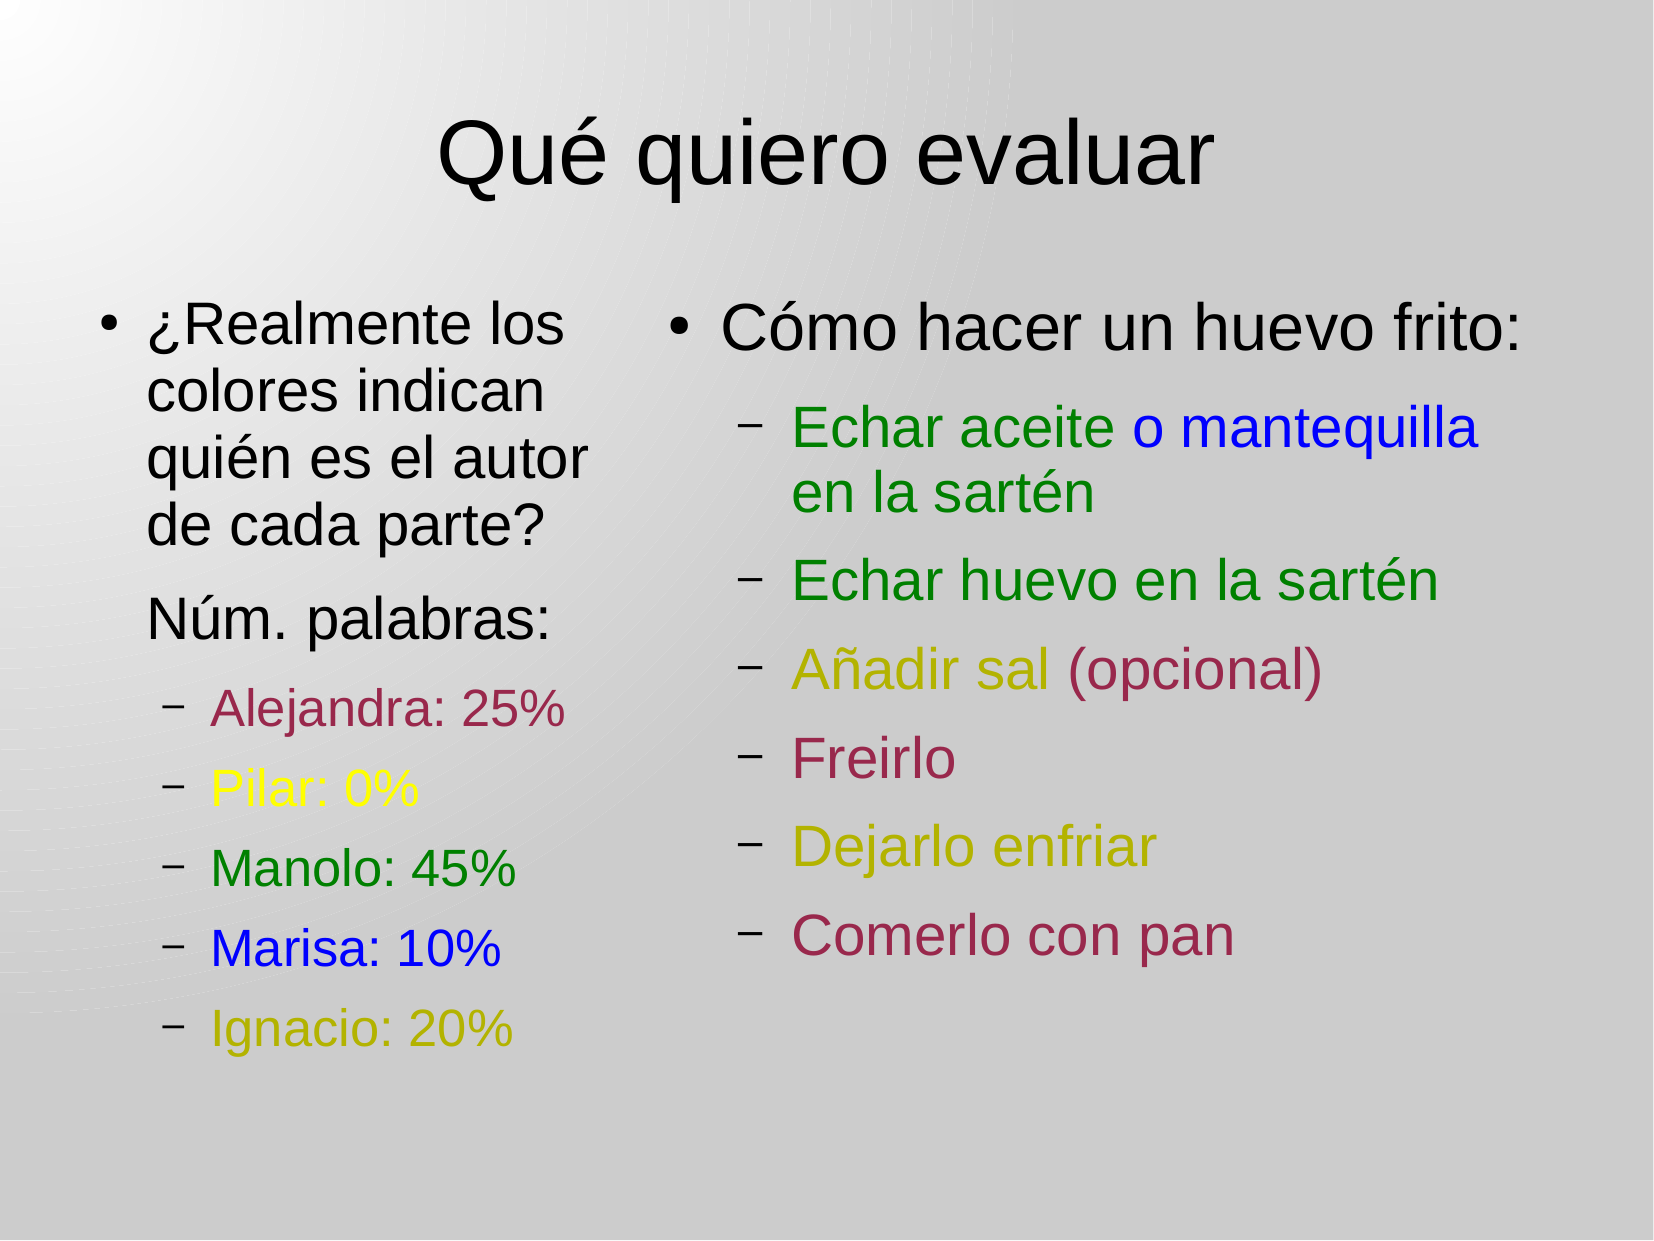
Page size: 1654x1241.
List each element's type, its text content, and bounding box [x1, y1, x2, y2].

list ¿Realmente los colores indican quién es el autor de cada parte? Núm. palabras: Alejandra: 25% Pilar: 0% Manolo: 45% Marisa: 10% Ignacio: 20% [82, 290, 591, 1109]
title Qué quiero evaluar [82, 49, 1571, 257]
list Cómo hacer un huevo frito: Echar aceite o mantequilla en la sartén Echar huevo en la sartén Añadir sal (opcional) Freirlo Dejarlo enfriar Comerlo con pan [649, 290, 1539, 1109]
